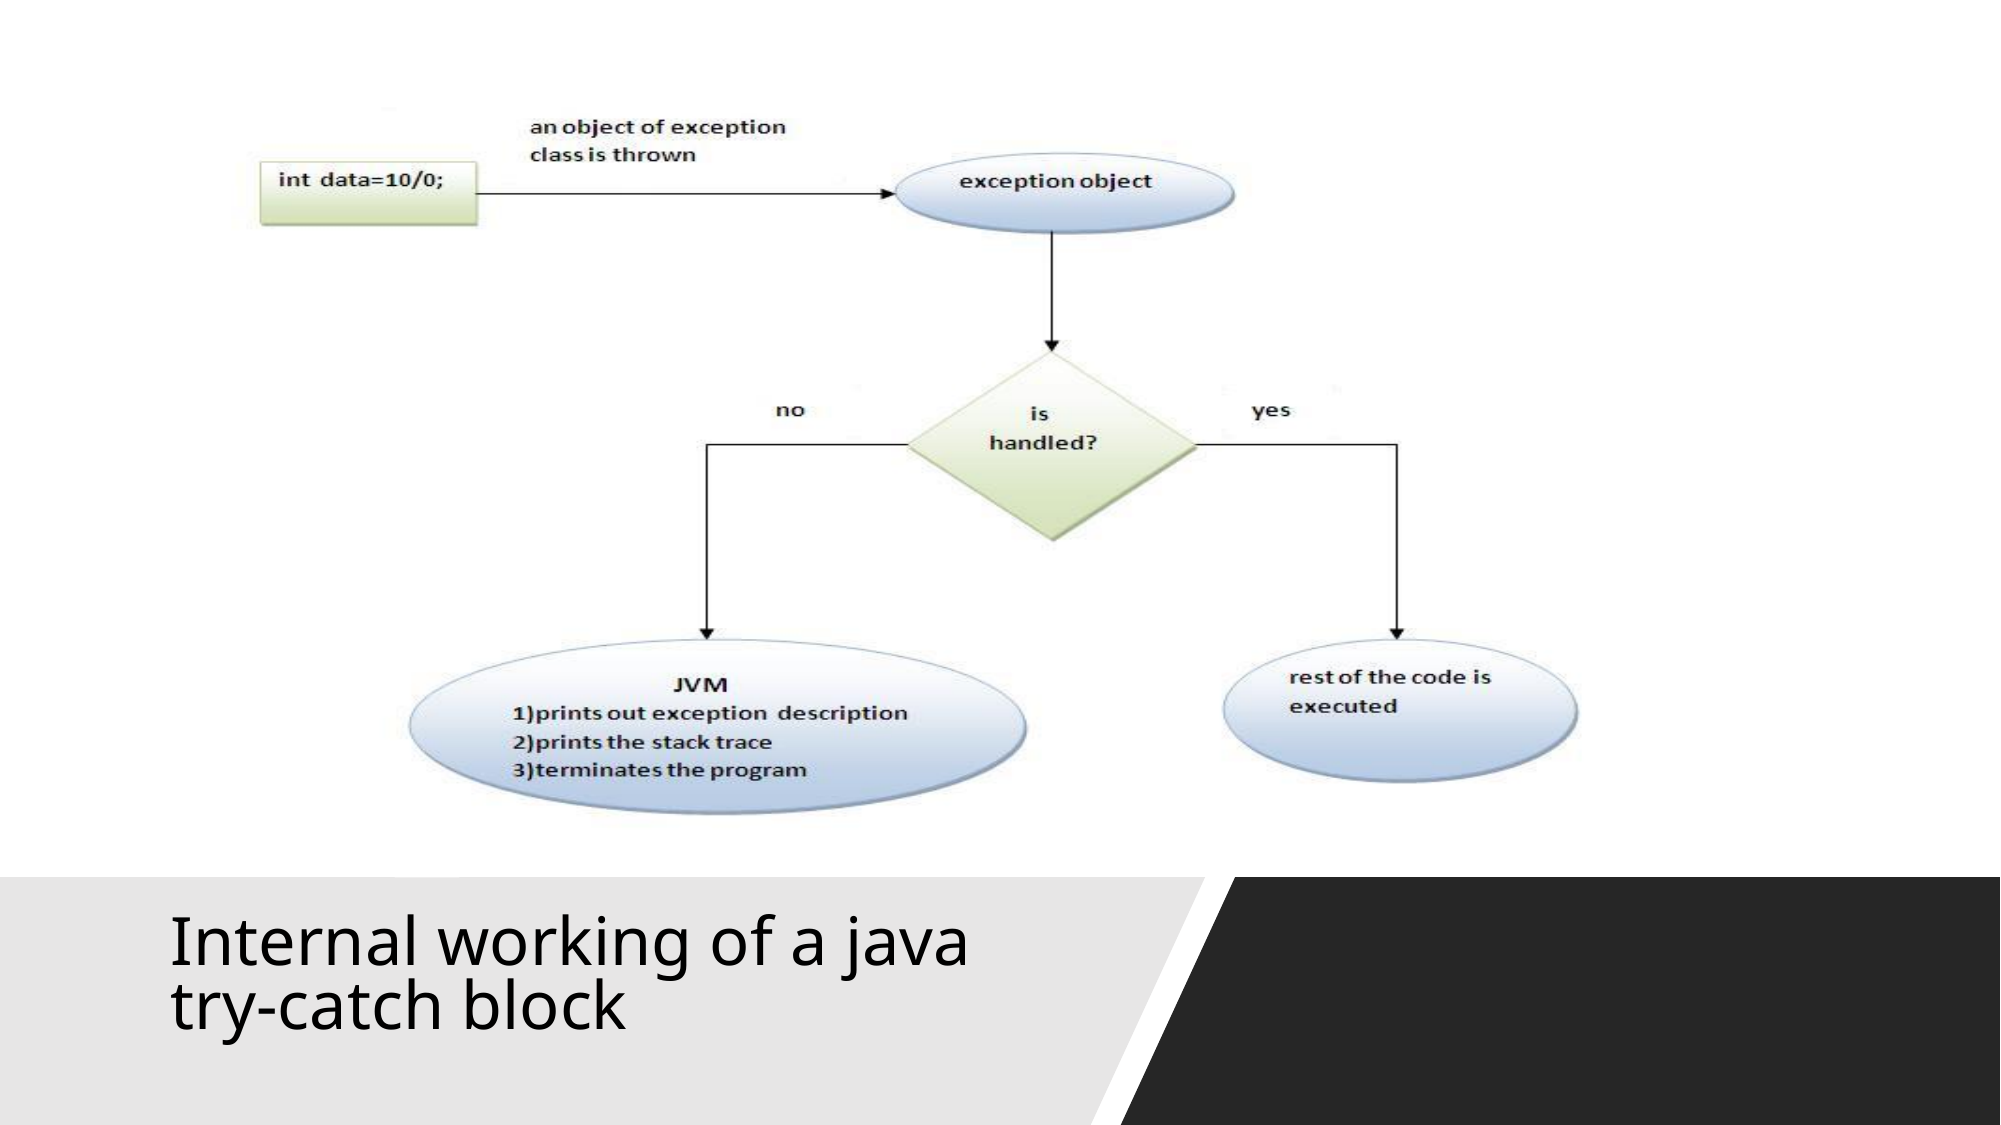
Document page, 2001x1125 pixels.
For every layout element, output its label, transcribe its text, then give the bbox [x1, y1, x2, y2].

text_box [1120, 877, 2000, 1125]
picture [185, 70, 1642, 839]
title Internal working of a java try-catch block [155, 907, 1090, 1087]
text_box [0, 877, 1206, 1125]
